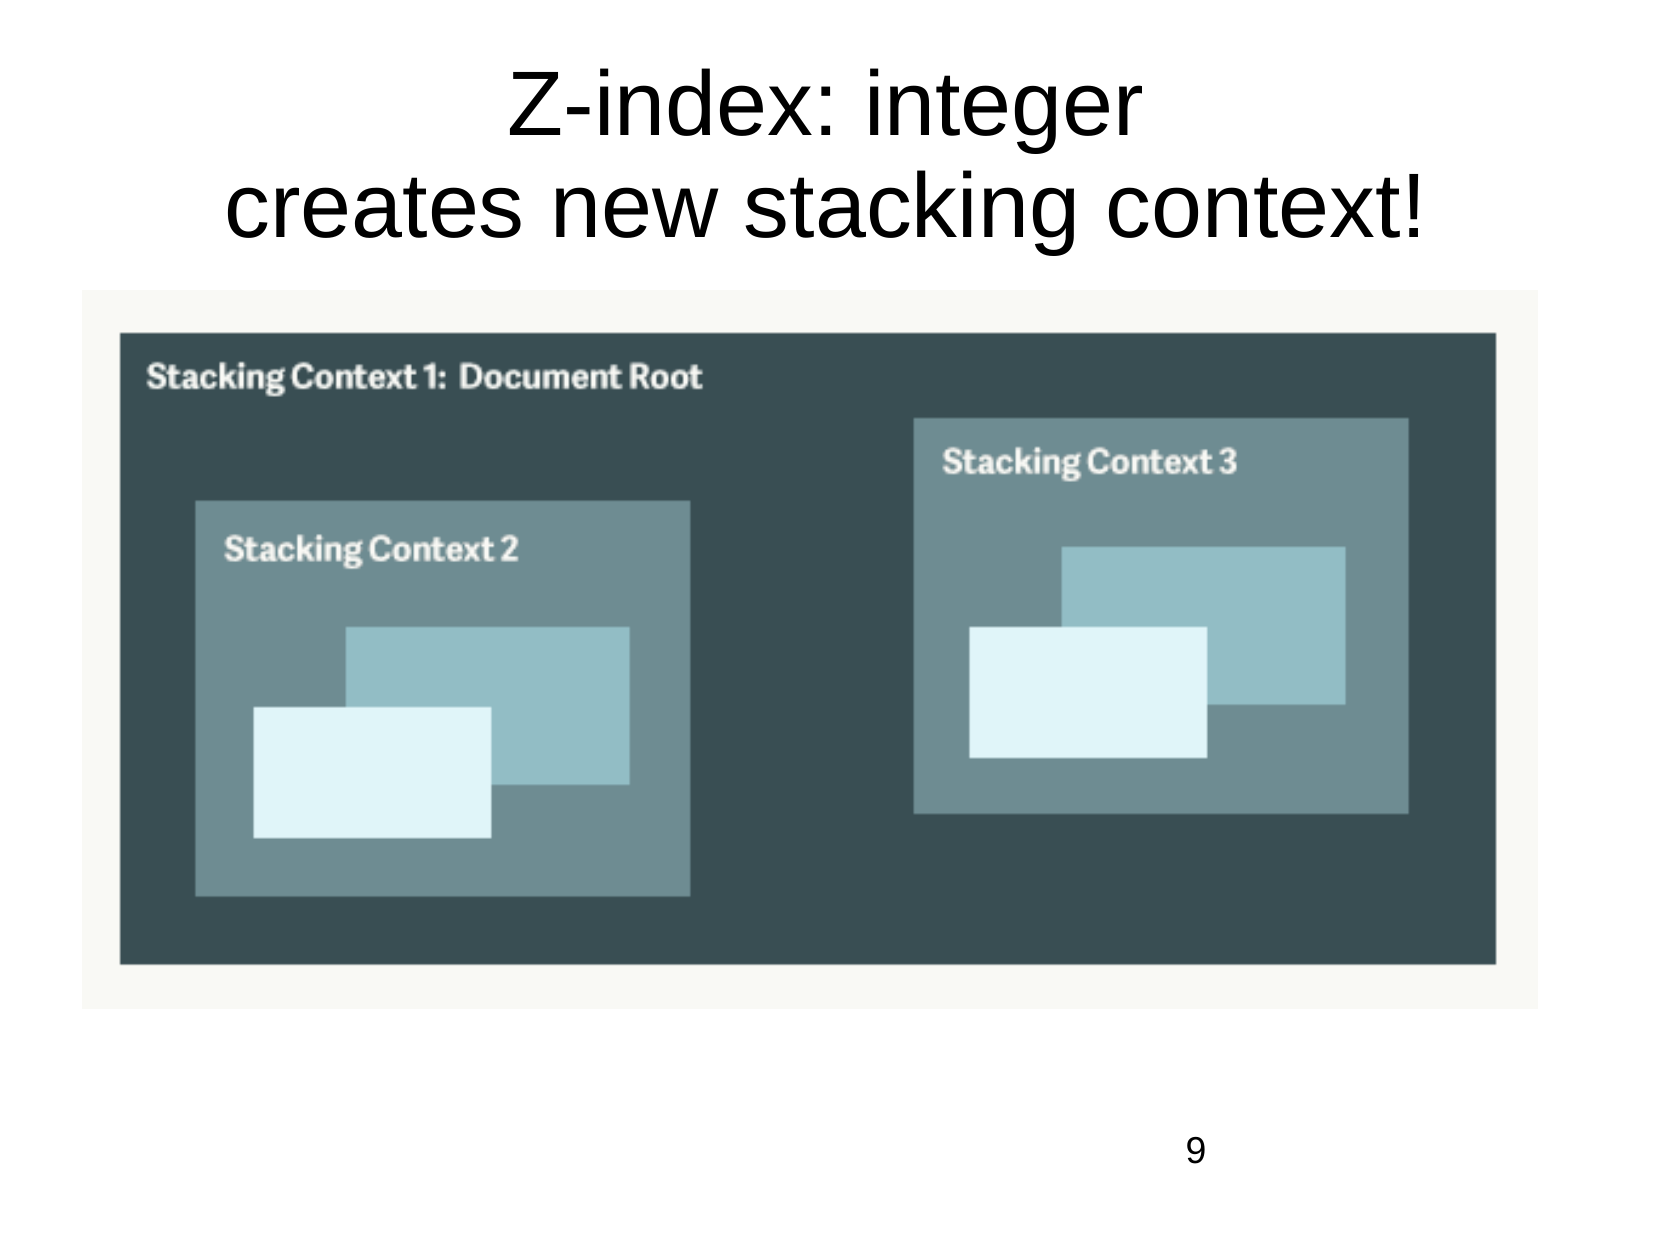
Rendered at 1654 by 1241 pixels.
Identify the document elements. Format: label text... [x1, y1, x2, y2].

title Z-index: integer creates new stacking context! [82, 47, 1571, 259]
picture [82, 290, 1538, 1009]
